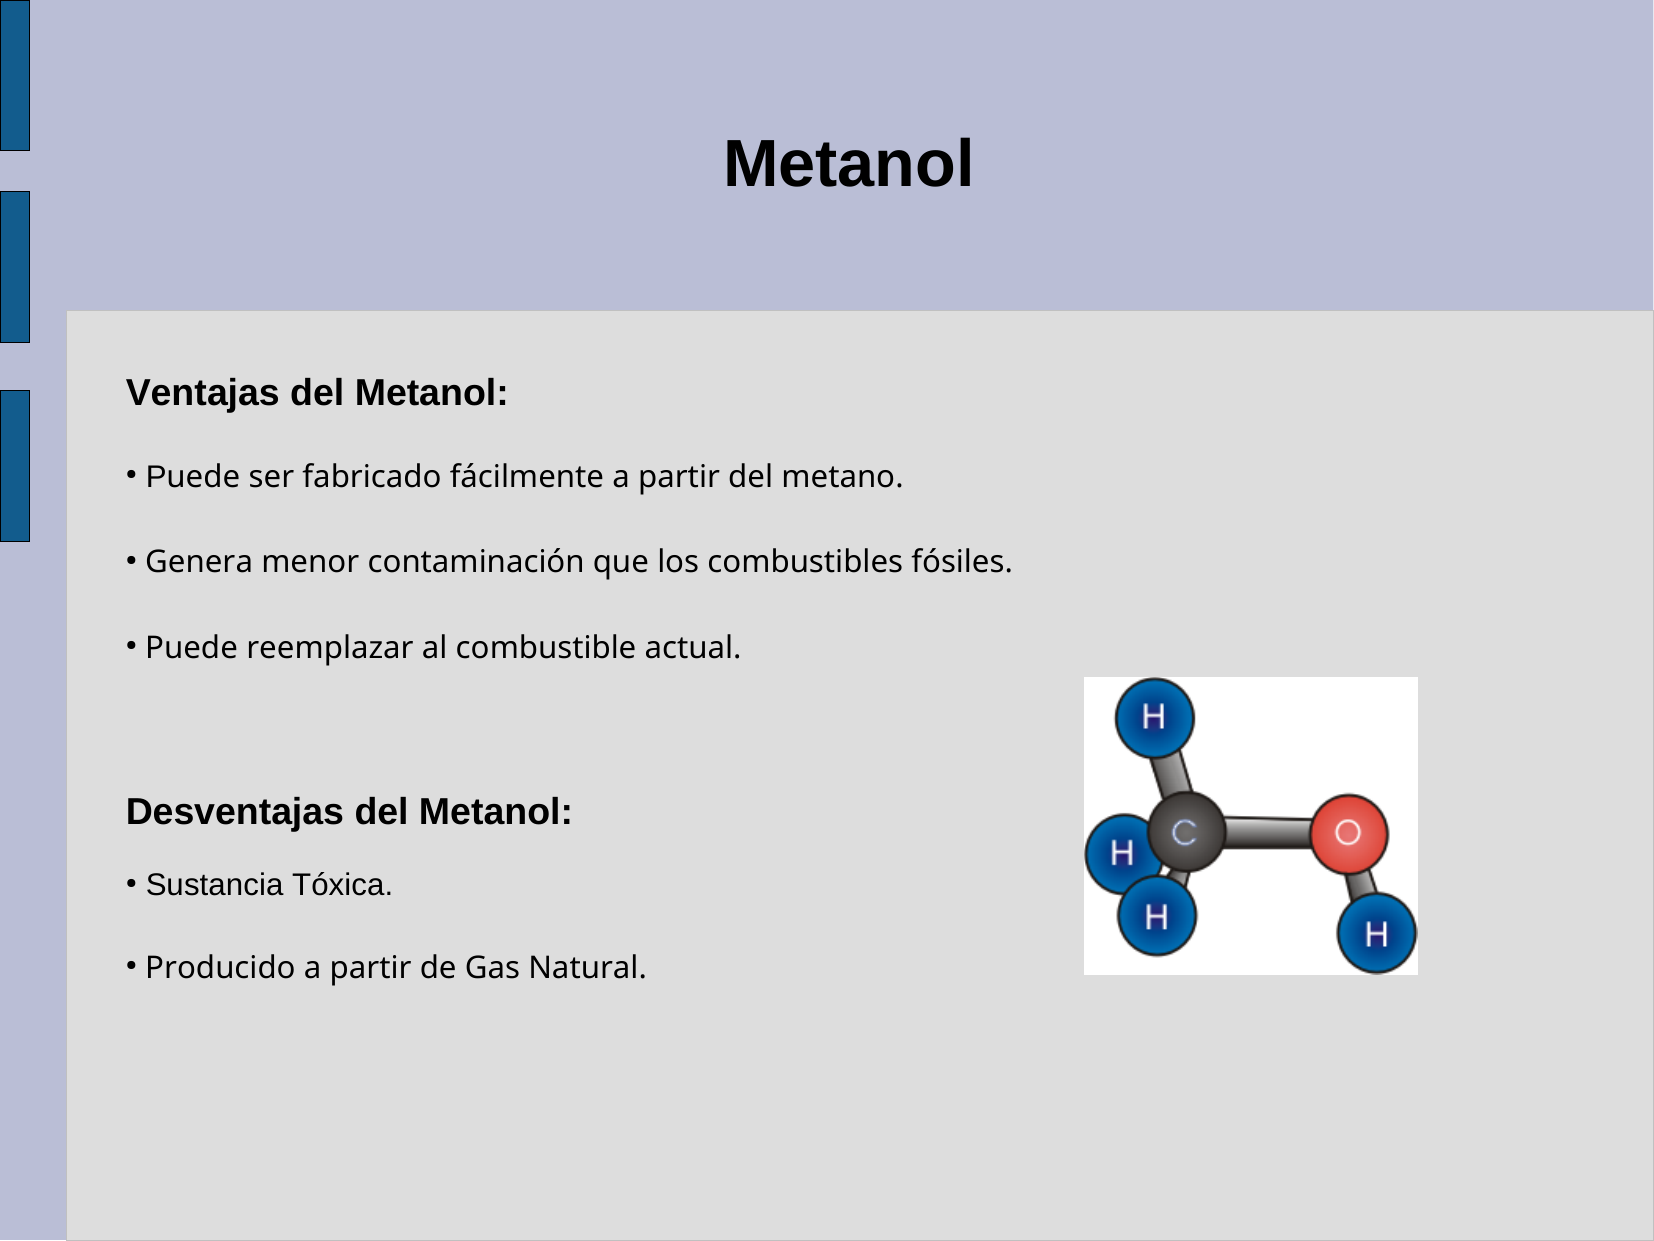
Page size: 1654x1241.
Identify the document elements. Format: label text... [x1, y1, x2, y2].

text_box Metanol [708, 118, 1004, 219]
text_box Puede ser fabricado fácilmente a partir del metano. Genera menor contaminación que los combustibles fósiles. Puede reemplazar al combustible actual. [111, 446, 1093, 682]
picture [1084, 677, 1418, 975]
text_box Desventajas del Metanol: [111, 783, 650, 847]
text_box Ventajas del Metanol: [111, 363, 591, 428]
text_box Sustancia Tóxica. Producido a partir de Gas Natural. [111, 859, 975, 987]
